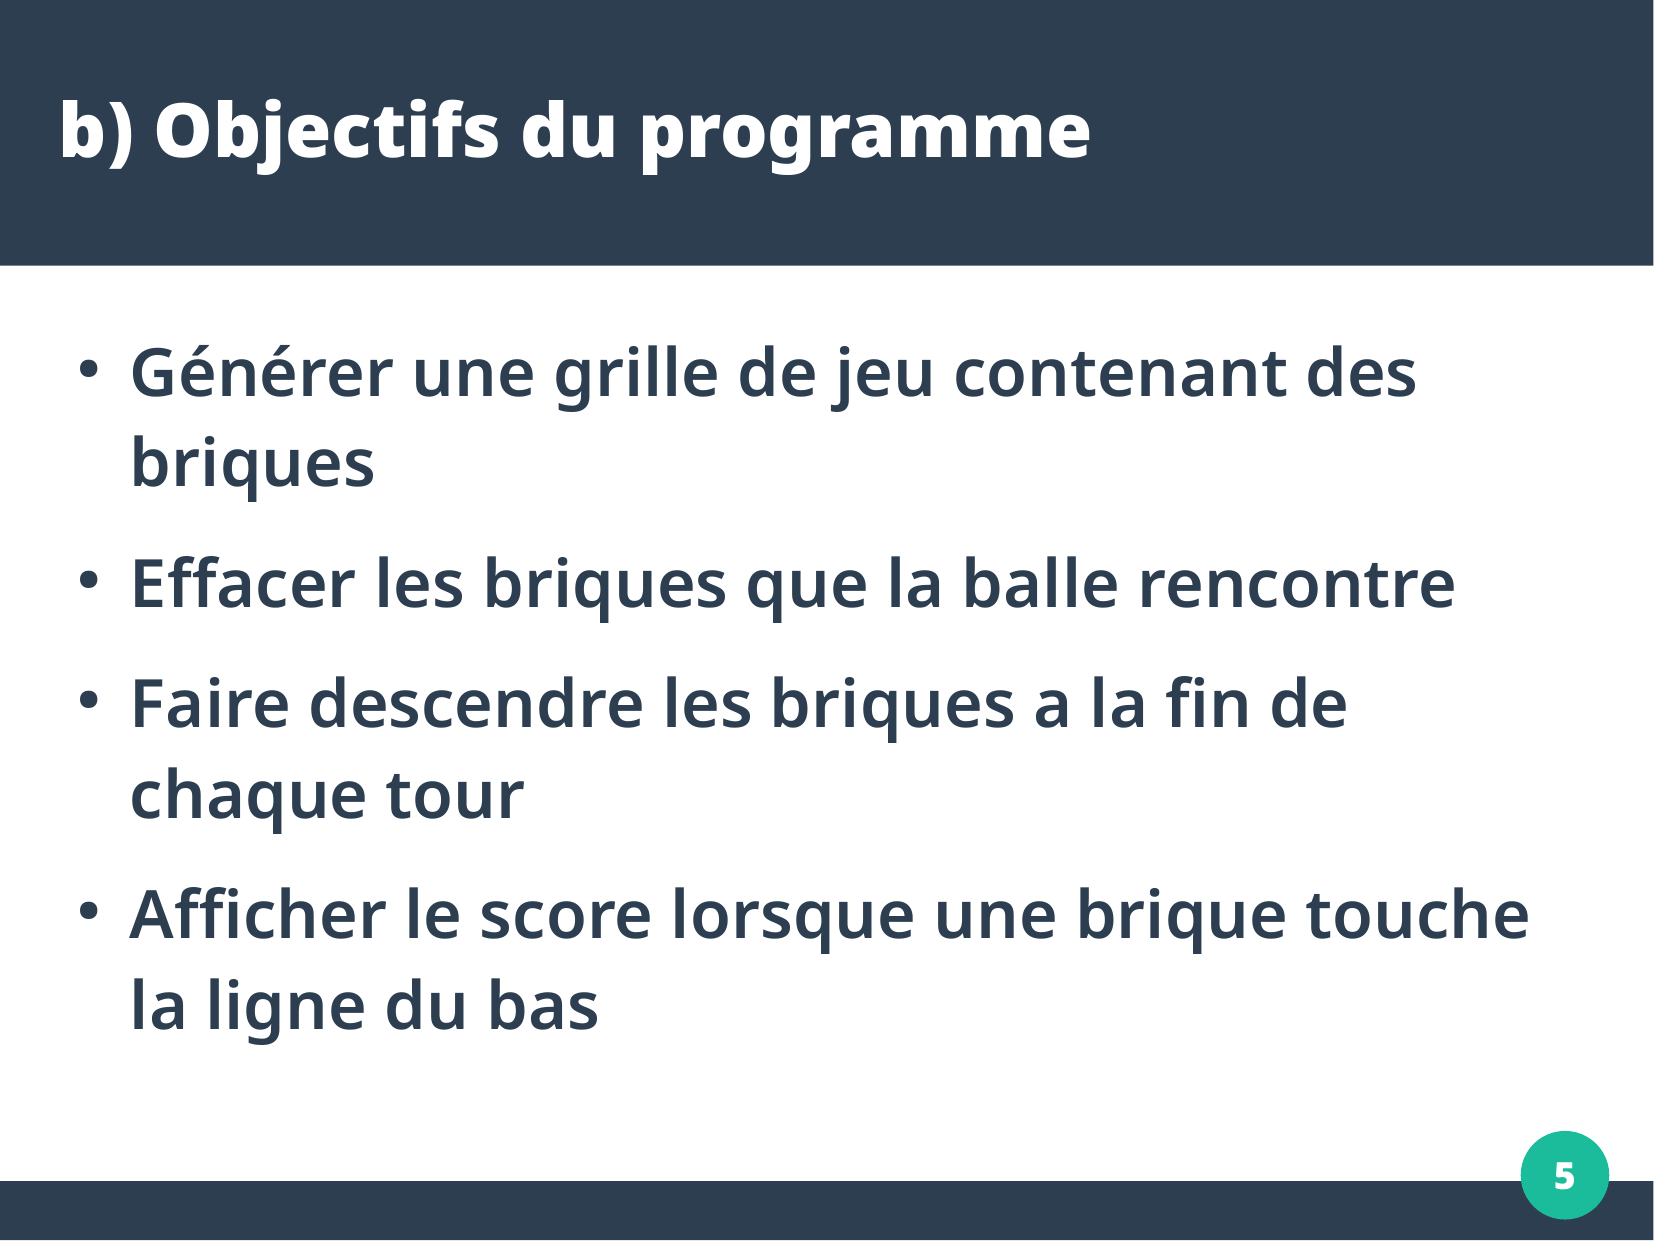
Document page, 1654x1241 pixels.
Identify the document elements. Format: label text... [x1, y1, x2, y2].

title b) Objectifs du programme [59, 49, 1595, 207]
list Générer une grille de jeu contenant des briques Effacer les briques que la balle rencontre Faire descendre les briques a la fin de chaque tour Afficher le score lorsque une brique touche la ligne du bas [59, 324, 1595, 1152]
